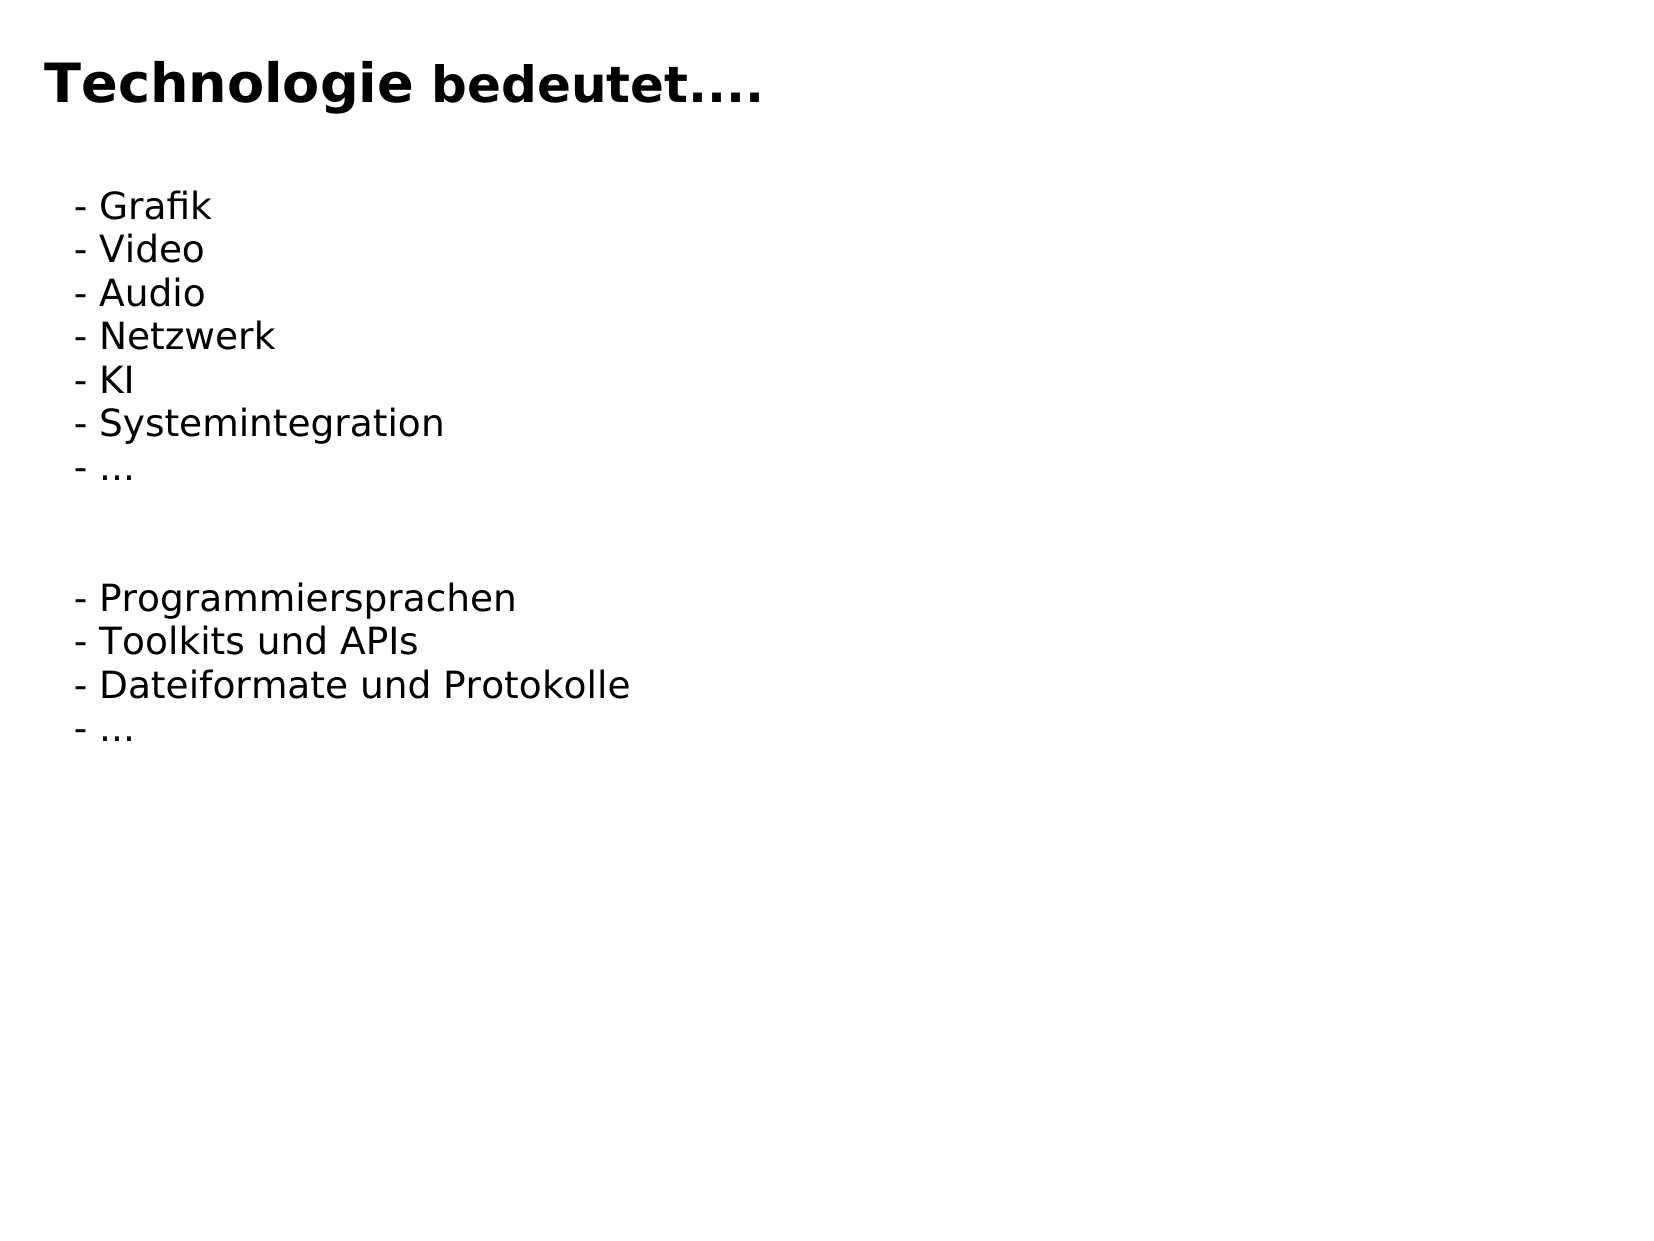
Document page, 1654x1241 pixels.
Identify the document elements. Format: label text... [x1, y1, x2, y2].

text_box - Grafik - Video - Audio - Netzwerk - KI - Systemintegration - ... - Programmiersprachen - Toolkits und APIs - Dateiformate und Protokolle - ... [59, 177, 1595, 758]
text_box Technologie bedeutet.... [29, 45, 1625, 123]
